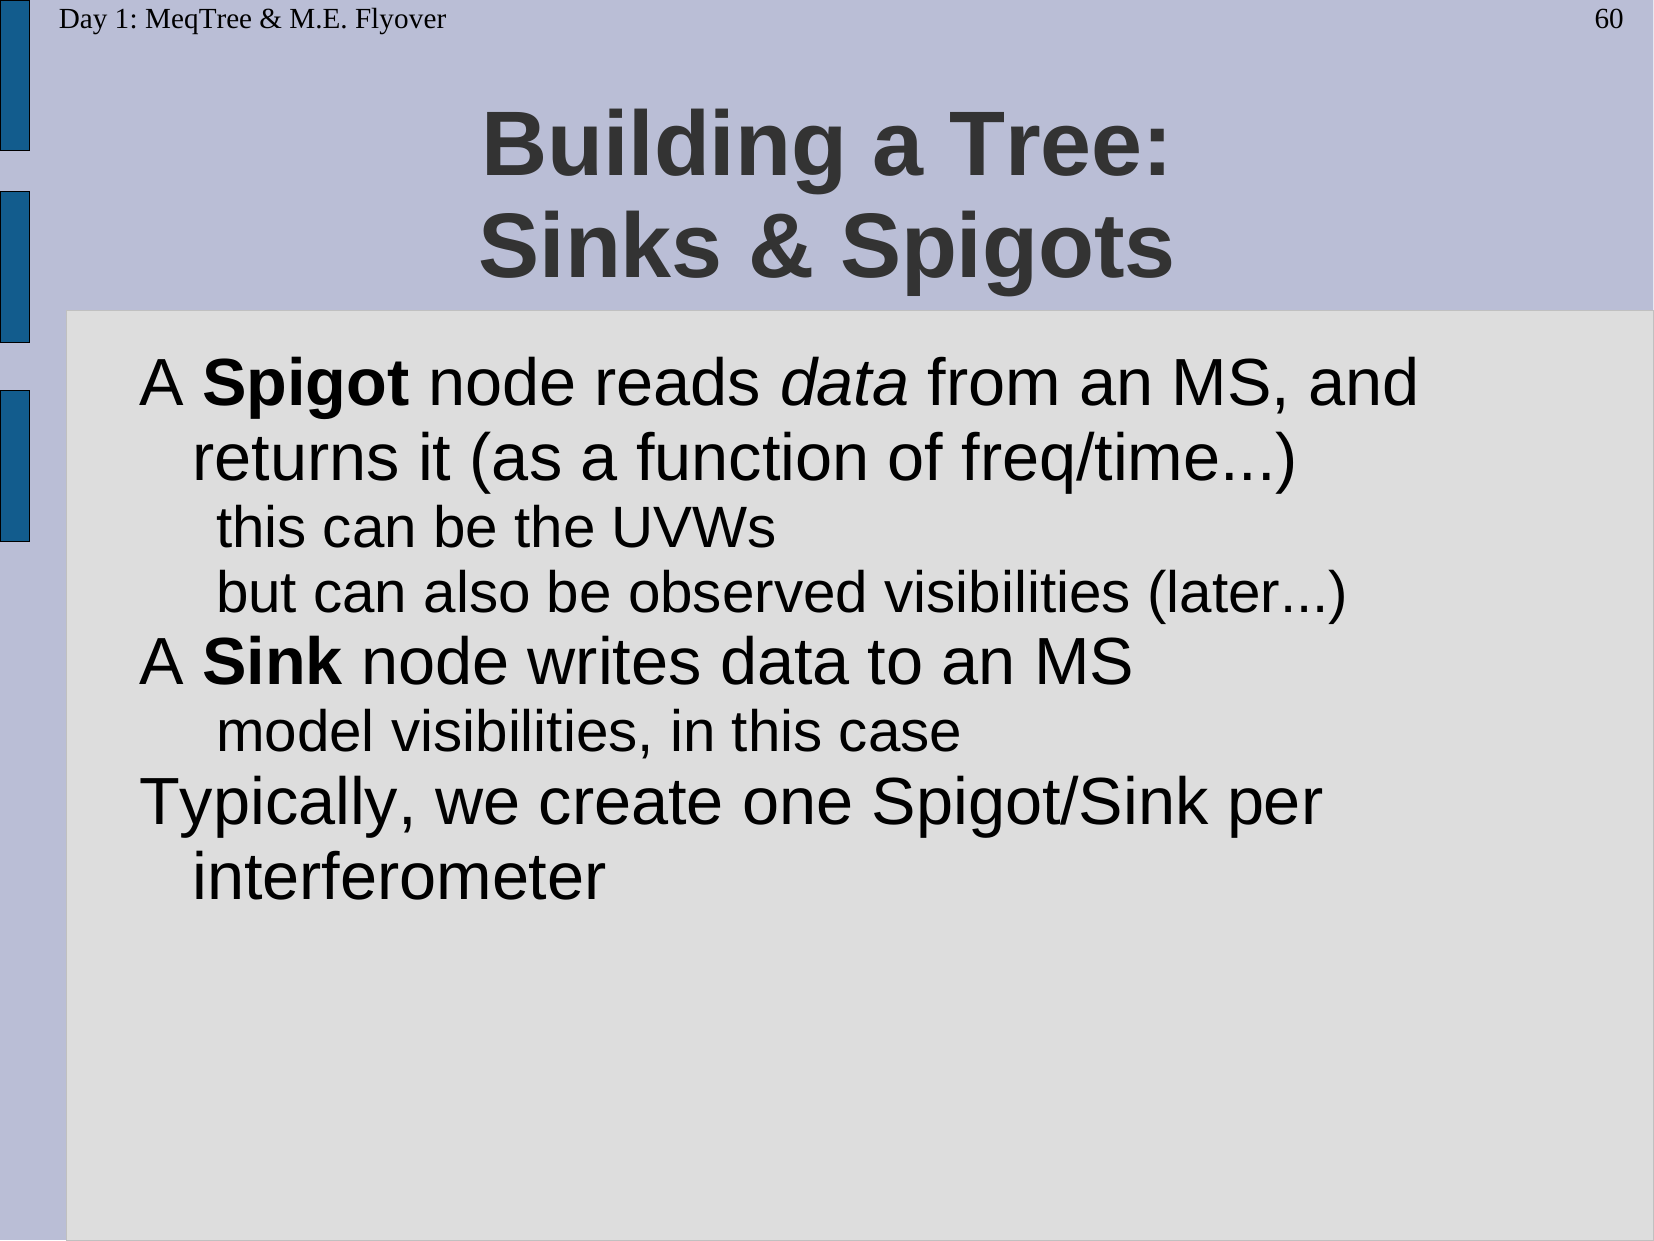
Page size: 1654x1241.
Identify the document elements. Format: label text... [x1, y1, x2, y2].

list A Spigot node reads data from an MS, and returns it (as a function of freq/time...) this can be the UVWs but can also be observed visibilities (later...) A Sink node writes data to an MS model visibilities, in this case Typically, we create one Spigot/Sink per interferometer [121, 344, 1534, 1112]
title Building a Tree: Sinks & Spigots [121, 87, 1534, 302]
